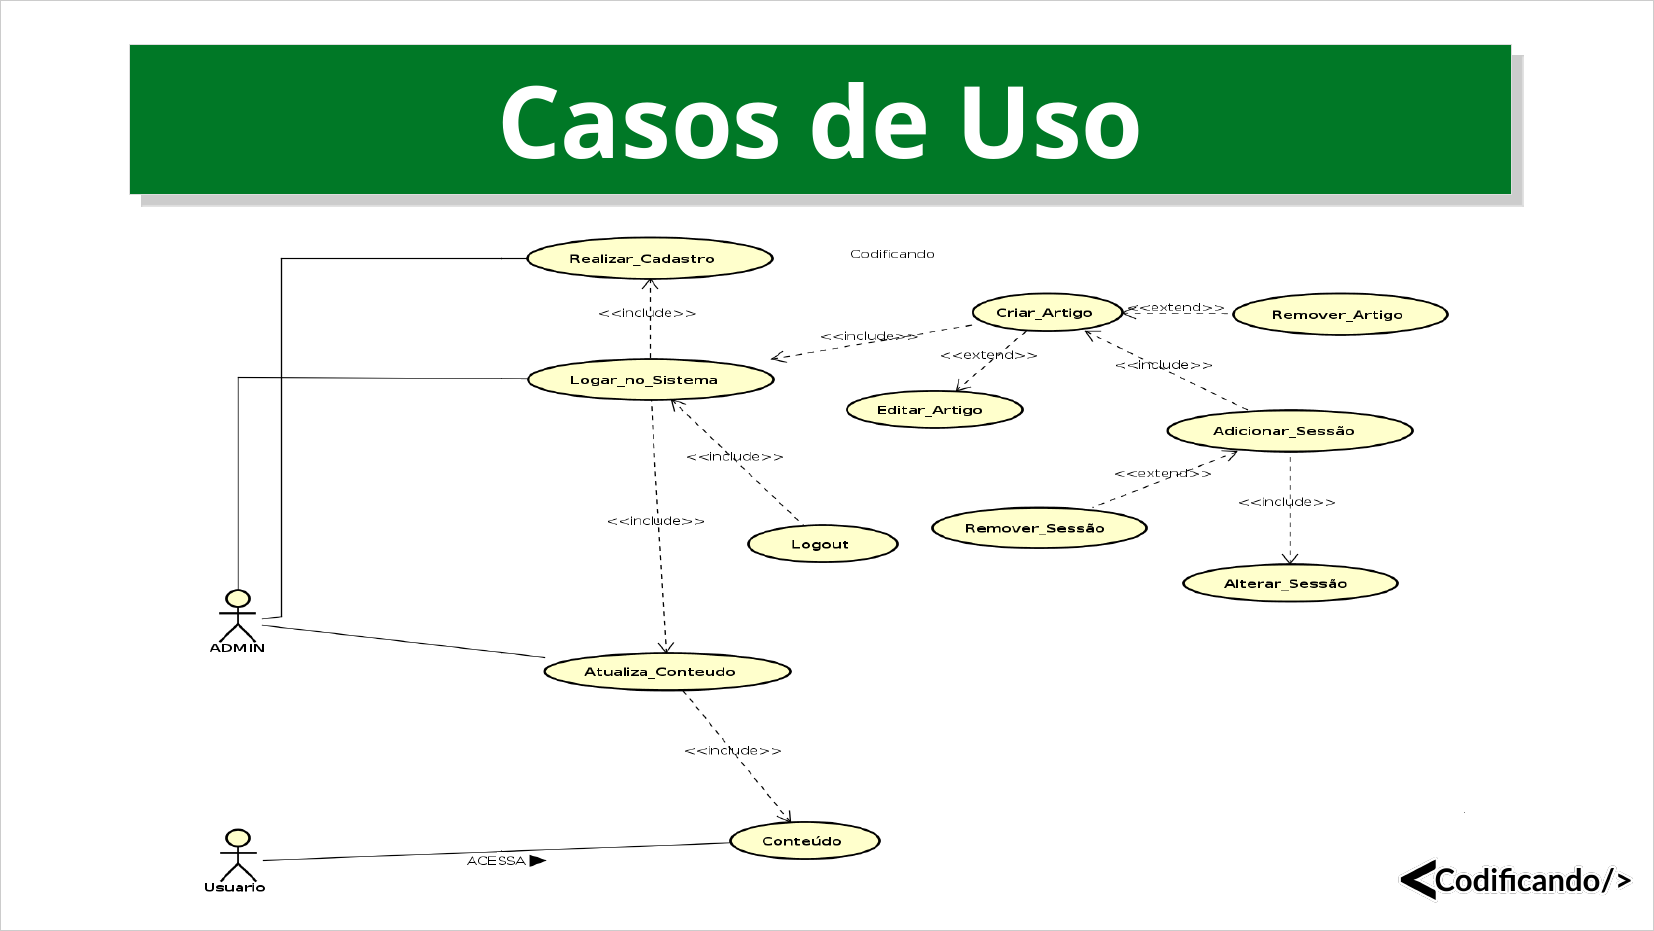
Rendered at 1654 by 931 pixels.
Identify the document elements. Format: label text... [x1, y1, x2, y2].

text_box Casos de Uso [129, 44, 1512, 195]
picture [183, 220, 1654, 931]
text_box [0, 0, 1654, 931]
